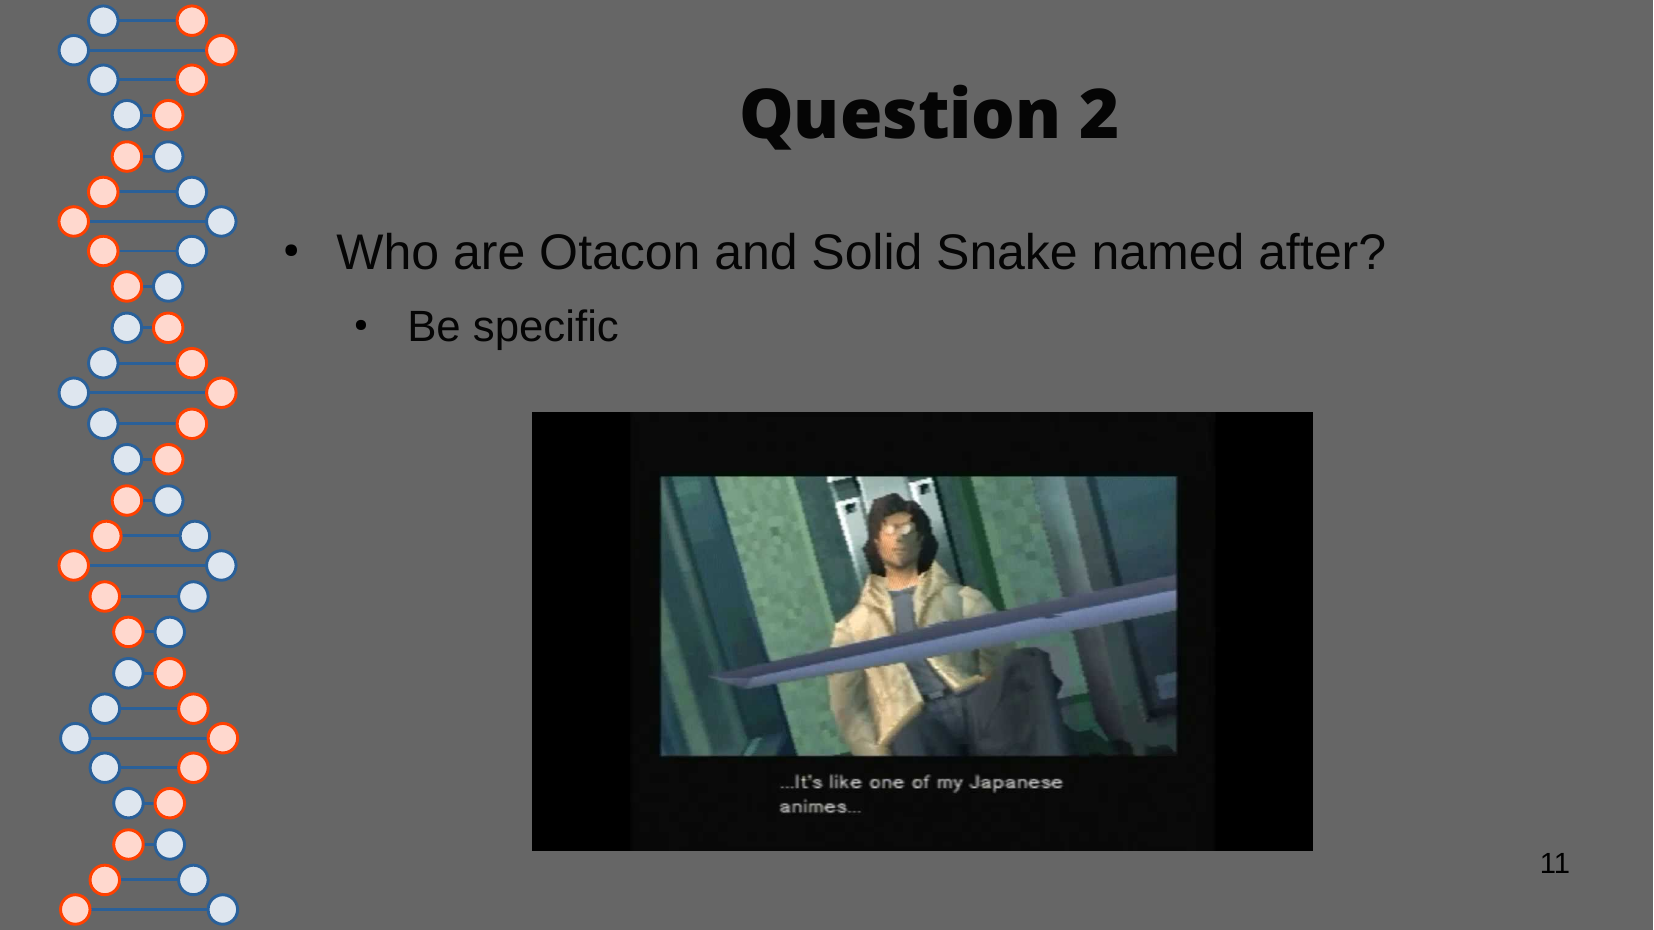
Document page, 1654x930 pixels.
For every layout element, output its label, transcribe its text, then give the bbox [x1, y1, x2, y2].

list Who are Otacon and Solid Snake named after? Be specific [265, 224, 1594, 764]
title Question 2 [265, 35, 1594, 189]
picture [532, 412, 1313, 851]
